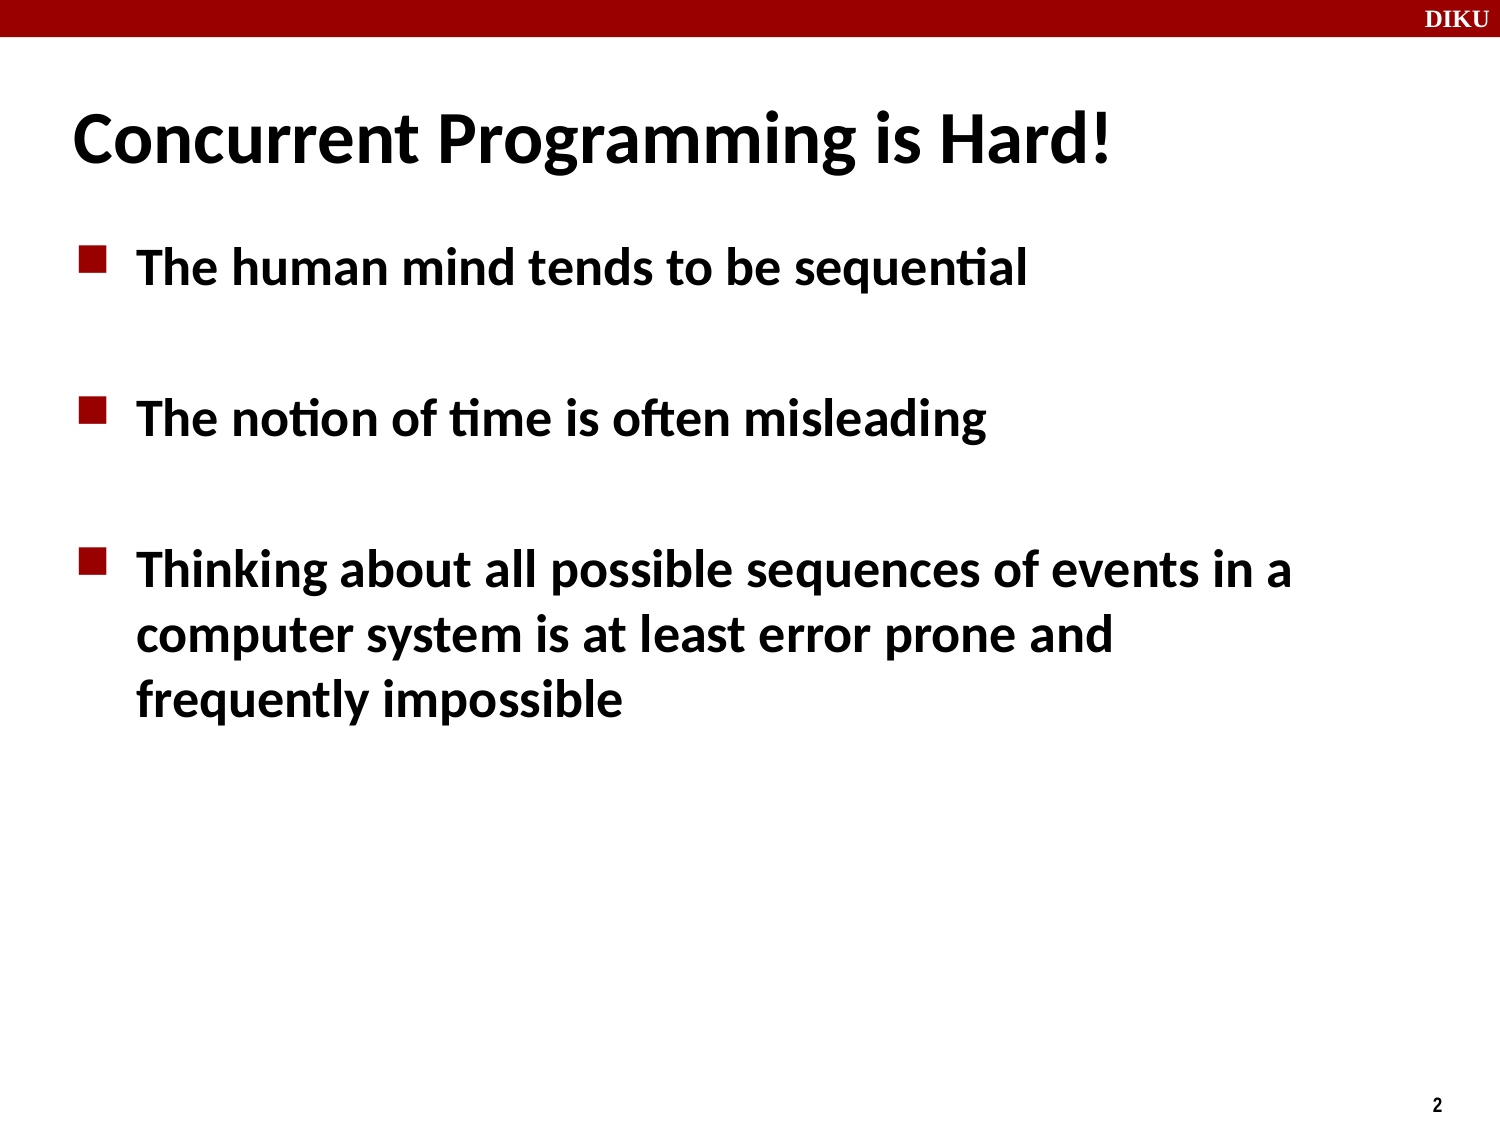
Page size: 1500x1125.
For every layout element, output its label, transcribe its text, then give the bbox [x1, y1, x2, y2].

text_box Concurrent Programming is Hard! [58, 71, 1304, 197]
text_box The human mind tends to be sequential The notion of time is often misleading Thinking about all possible sequences of events in a computer system is at least error prone and frequently impossible [65, 223, 1361, 1039]
